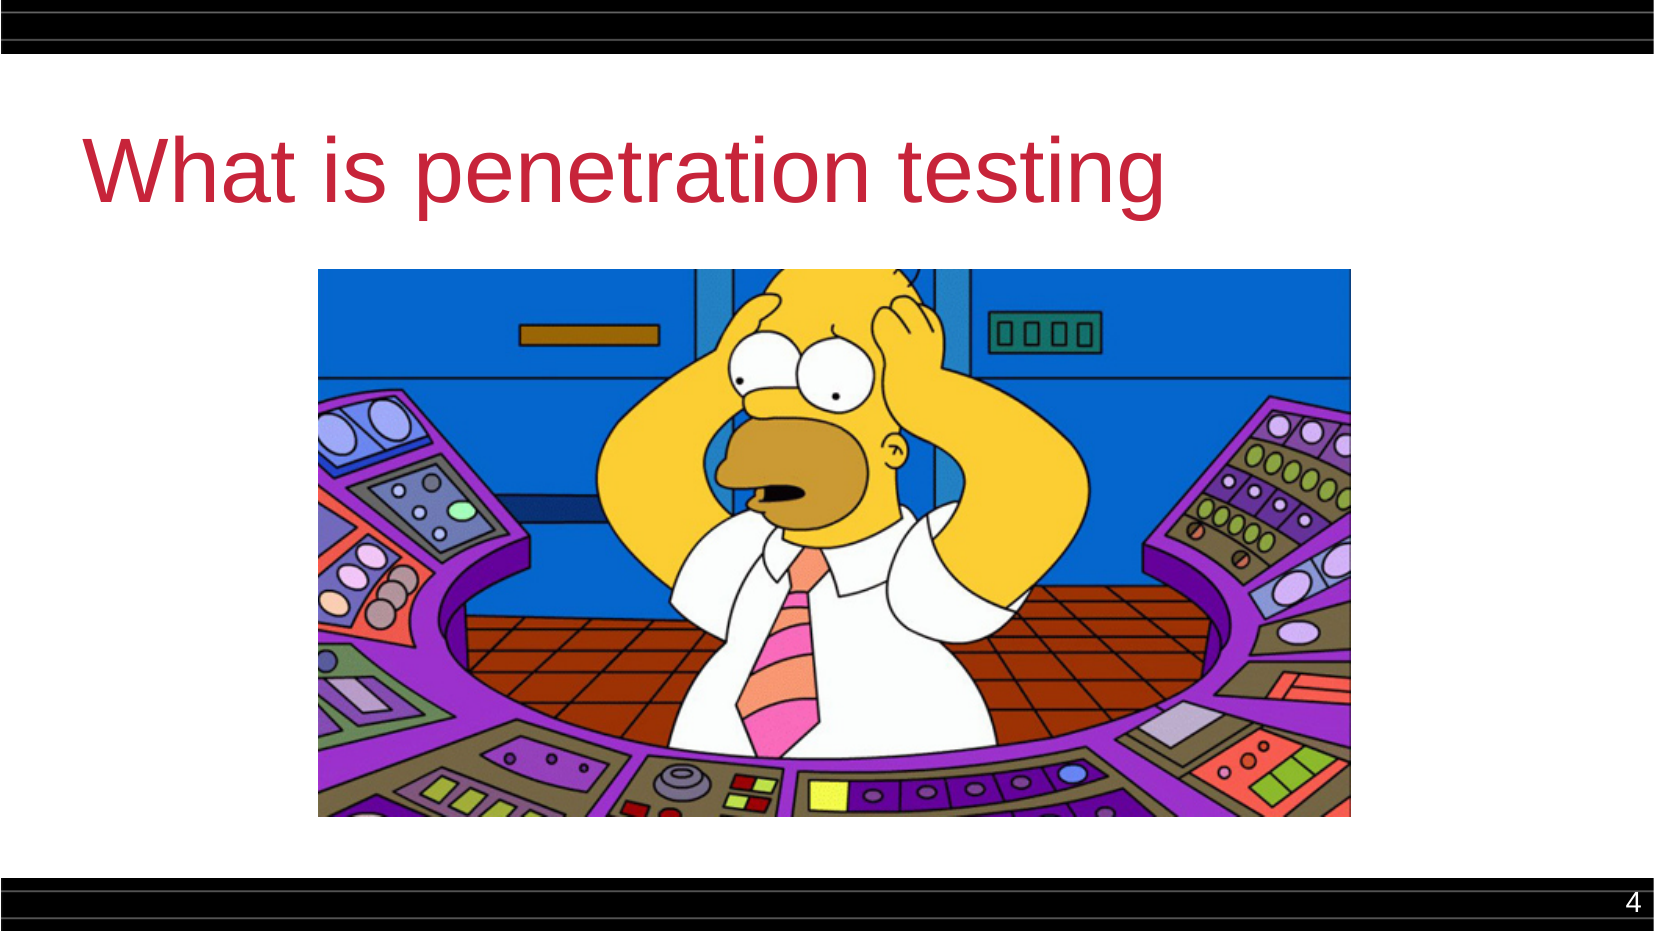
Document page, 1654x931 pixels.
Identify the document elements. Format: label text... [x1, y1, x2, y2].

picture [1, 0, 1654, 54]
title What is penetration testing [82, 92, 1571, 249]
picture [1, 878, 1654, 931]
picture [318, 269, 1351, 817]
